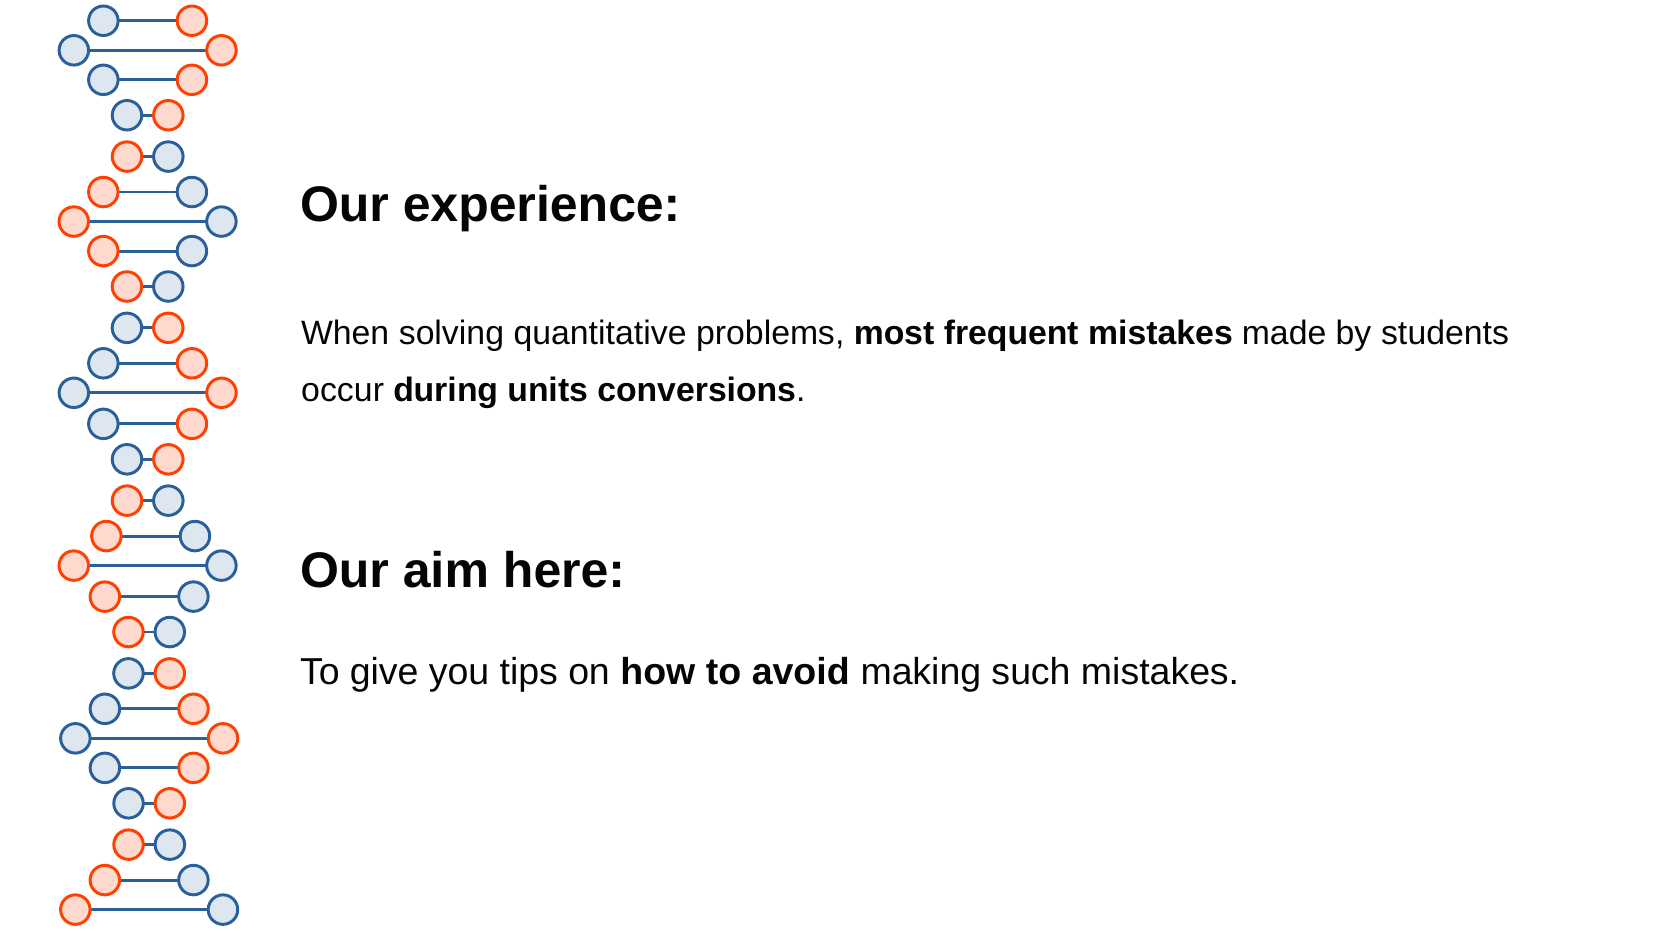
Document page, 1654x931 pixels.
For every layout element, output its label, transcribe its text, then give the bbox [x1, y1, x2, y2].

list When solving quantitative problems, most frequent mistakes made by students occur during units conversions. [301, 295, 1536, 409]
list To give you tips on how to avoid making such mistakes. [300, 651, 1276, 727]
title Our experience: [300, 126, 780, 282]
title Our aim here: [300, 492, 780, 648]
